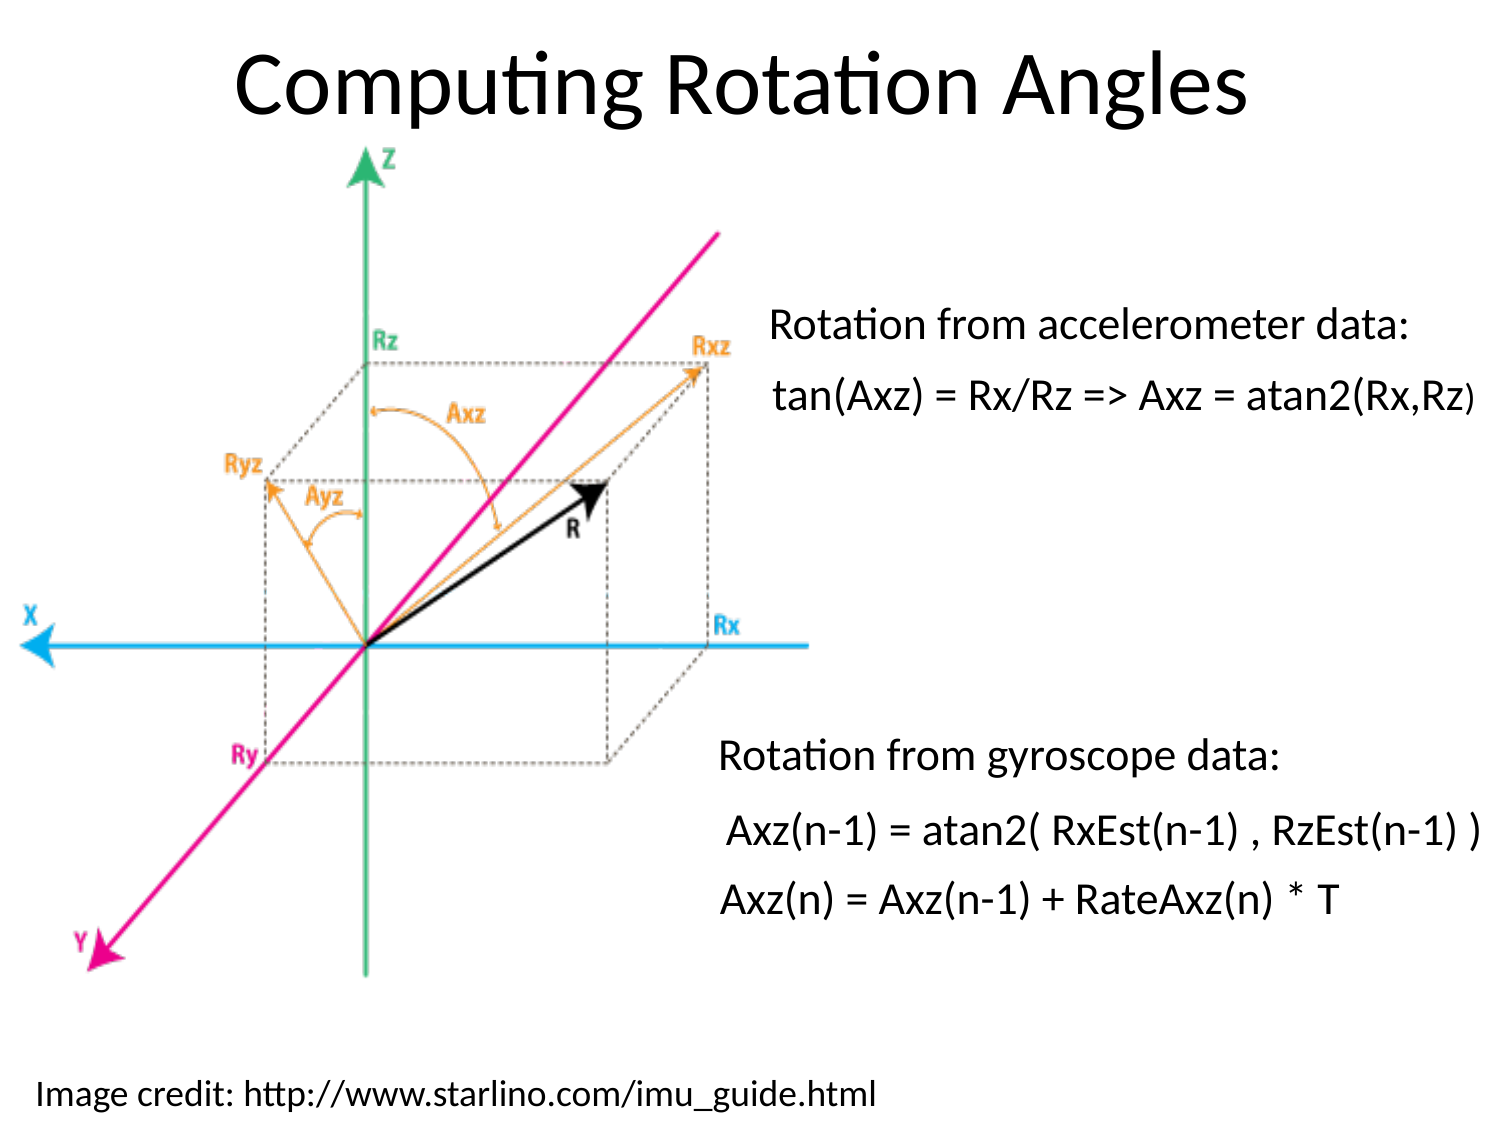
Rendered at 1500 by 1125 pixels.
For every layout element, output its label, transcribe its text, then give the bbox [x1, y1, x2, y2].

title Computing Rotation Angles [67, 5, 1418, 150]
picture [0, 106, 848, 1000]
text_box Rotation from accelerometer data: [754, 286, 1426, 356]
text_box Axz(n-1) = atan2( RxEst(n-1) , RzEst(n-1) ) [711, 791, 1498, 862]
text_box Image credit: http://www.starlino.com/imu_guide.html [20, 1061, 893, 1122]
text_box Rotation from gyroscope data: [703, 716, 1297, 787]
text_box Axz(n) = Axz(n-1) + RateAxz(n) * T [704, 861, 1355, 932]
text_box tan(Axz) = Rx/Rz => Axz = atan2(Rx,Rz) [757, 357, 1491, 428]
